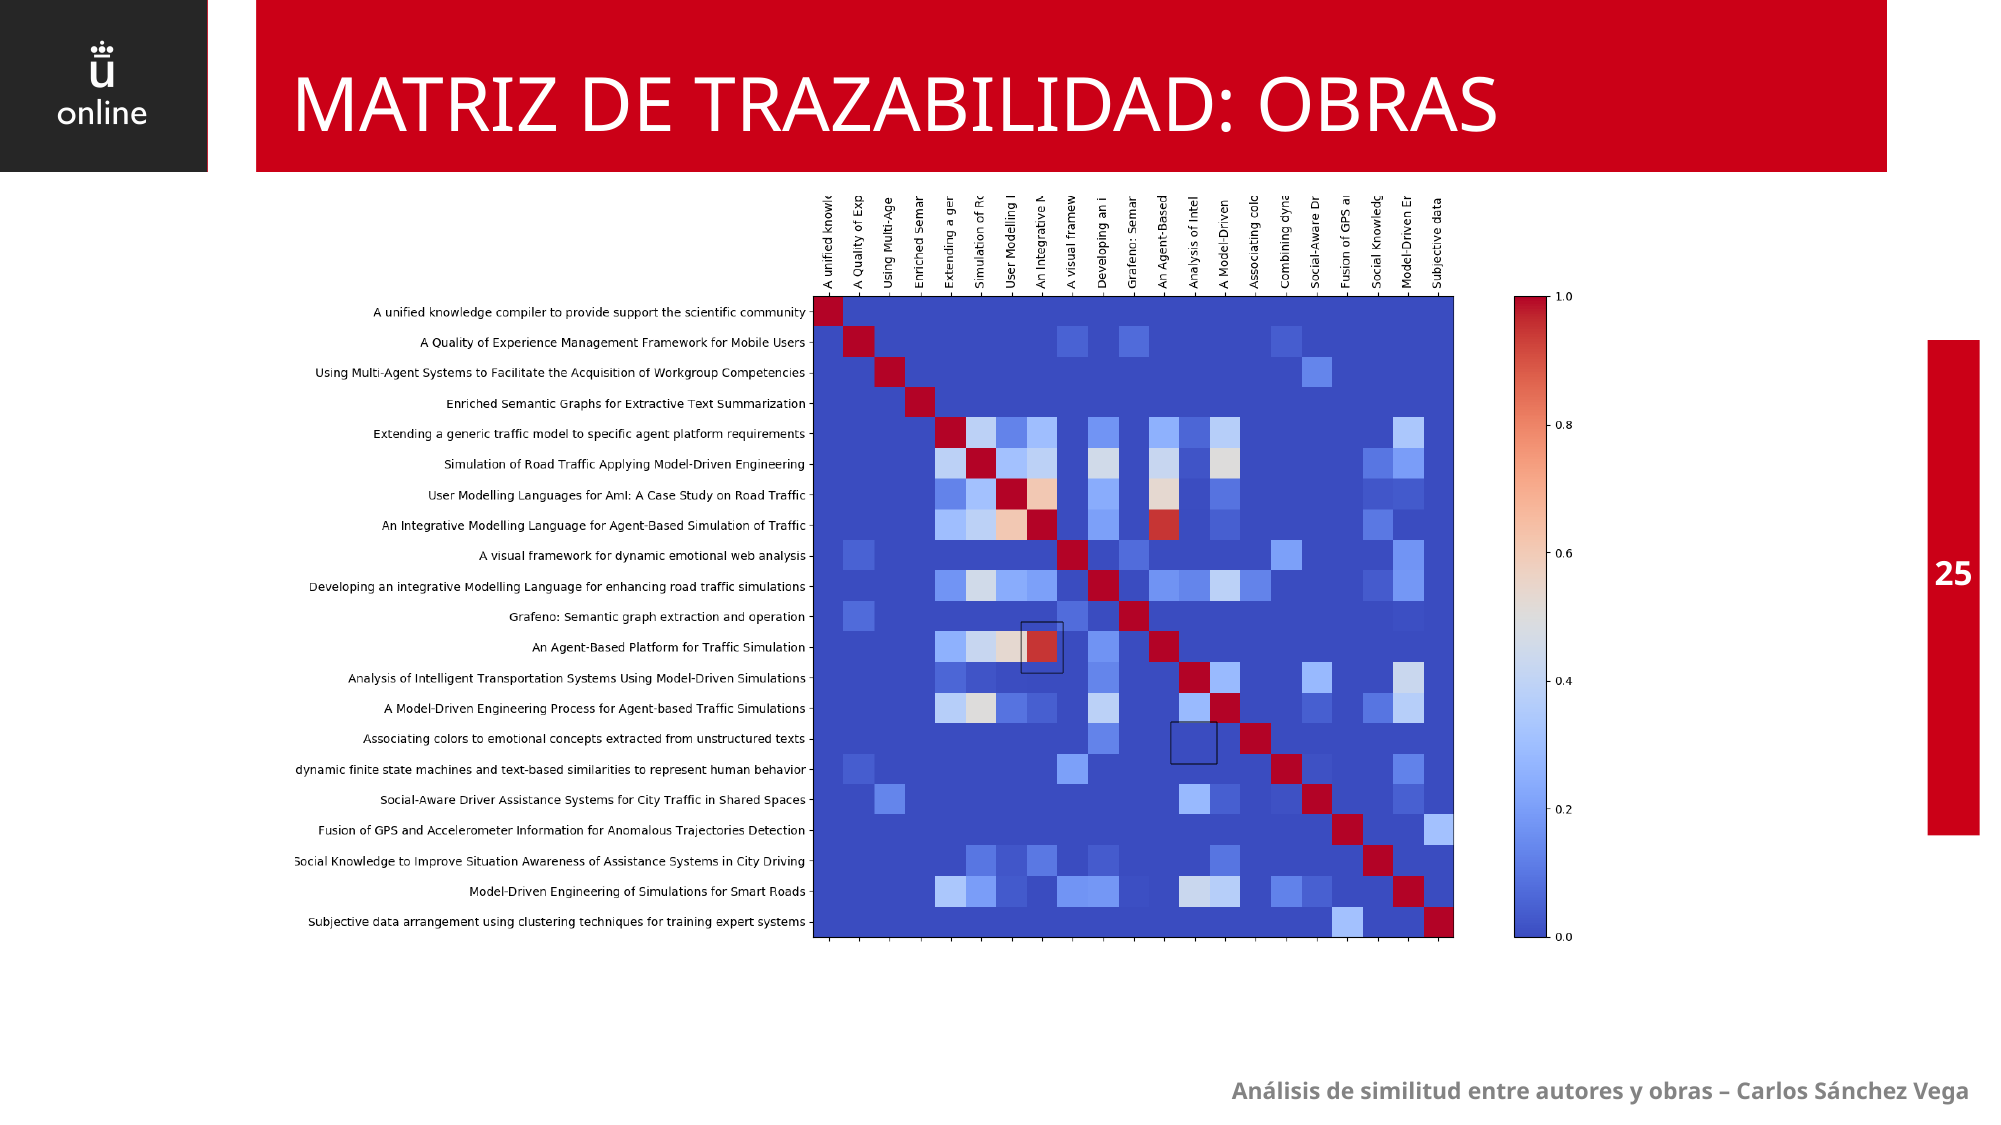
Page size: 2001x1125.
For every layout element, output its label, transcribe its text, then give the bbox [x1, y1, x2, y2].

picture [186, 196, 1850, 1028]
slide_number <número> [1898, 544, 2000, 605]
footer Análisis de similitud entre autores y obras – Carlos Sánchez Vega [671, 1060, 1986, 1121]
title MATRIZ DE TRAZABILIDAD: OBRAS [276, 20, 1831, 154]
picture [40, 26, 164, 150]
